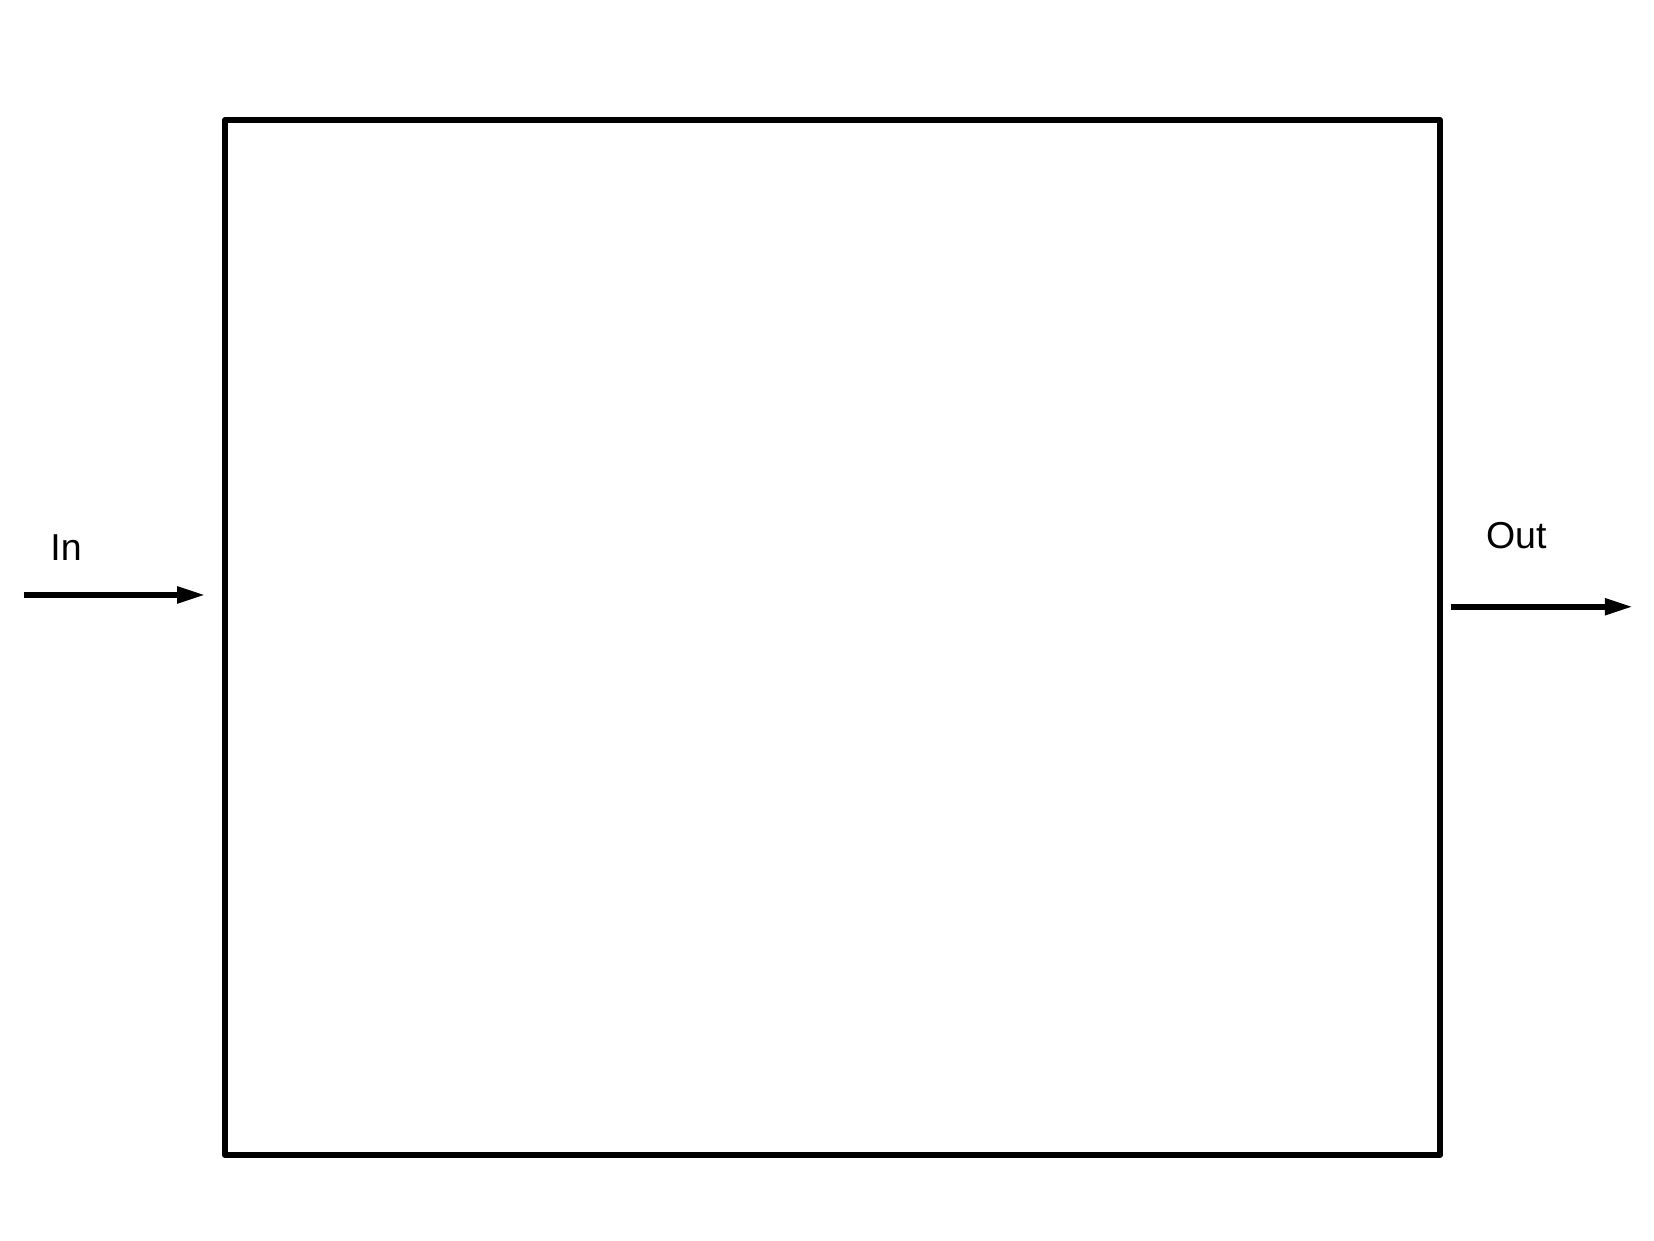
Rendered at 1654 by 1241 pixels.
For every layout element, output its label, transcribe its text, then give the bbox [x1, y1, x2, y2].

text_box In [35, 508, 106, 576]
text_box Out [1471, 496, 1562, 565]
